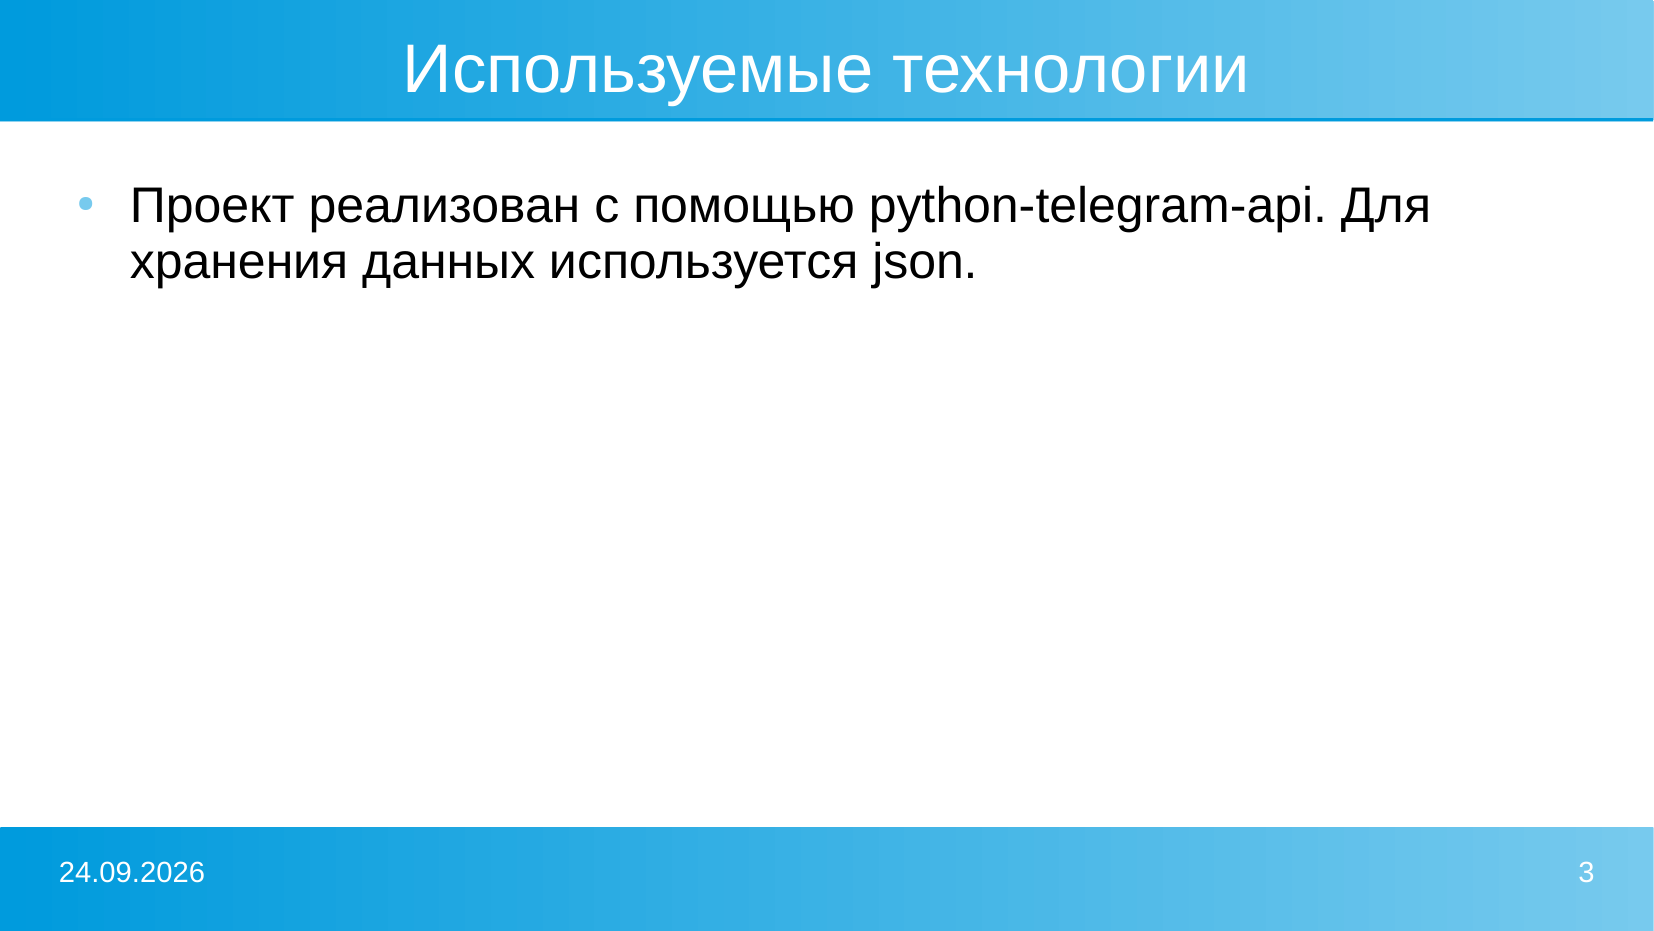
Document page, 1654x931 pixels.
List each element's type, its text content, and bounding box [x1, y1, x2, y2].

list Проект реализован с помощью python-telegram-api. Для хранения данных используется json. [59, 177, 1595, 768]
title Используемые технологии [59, 29, 1595, 108]
